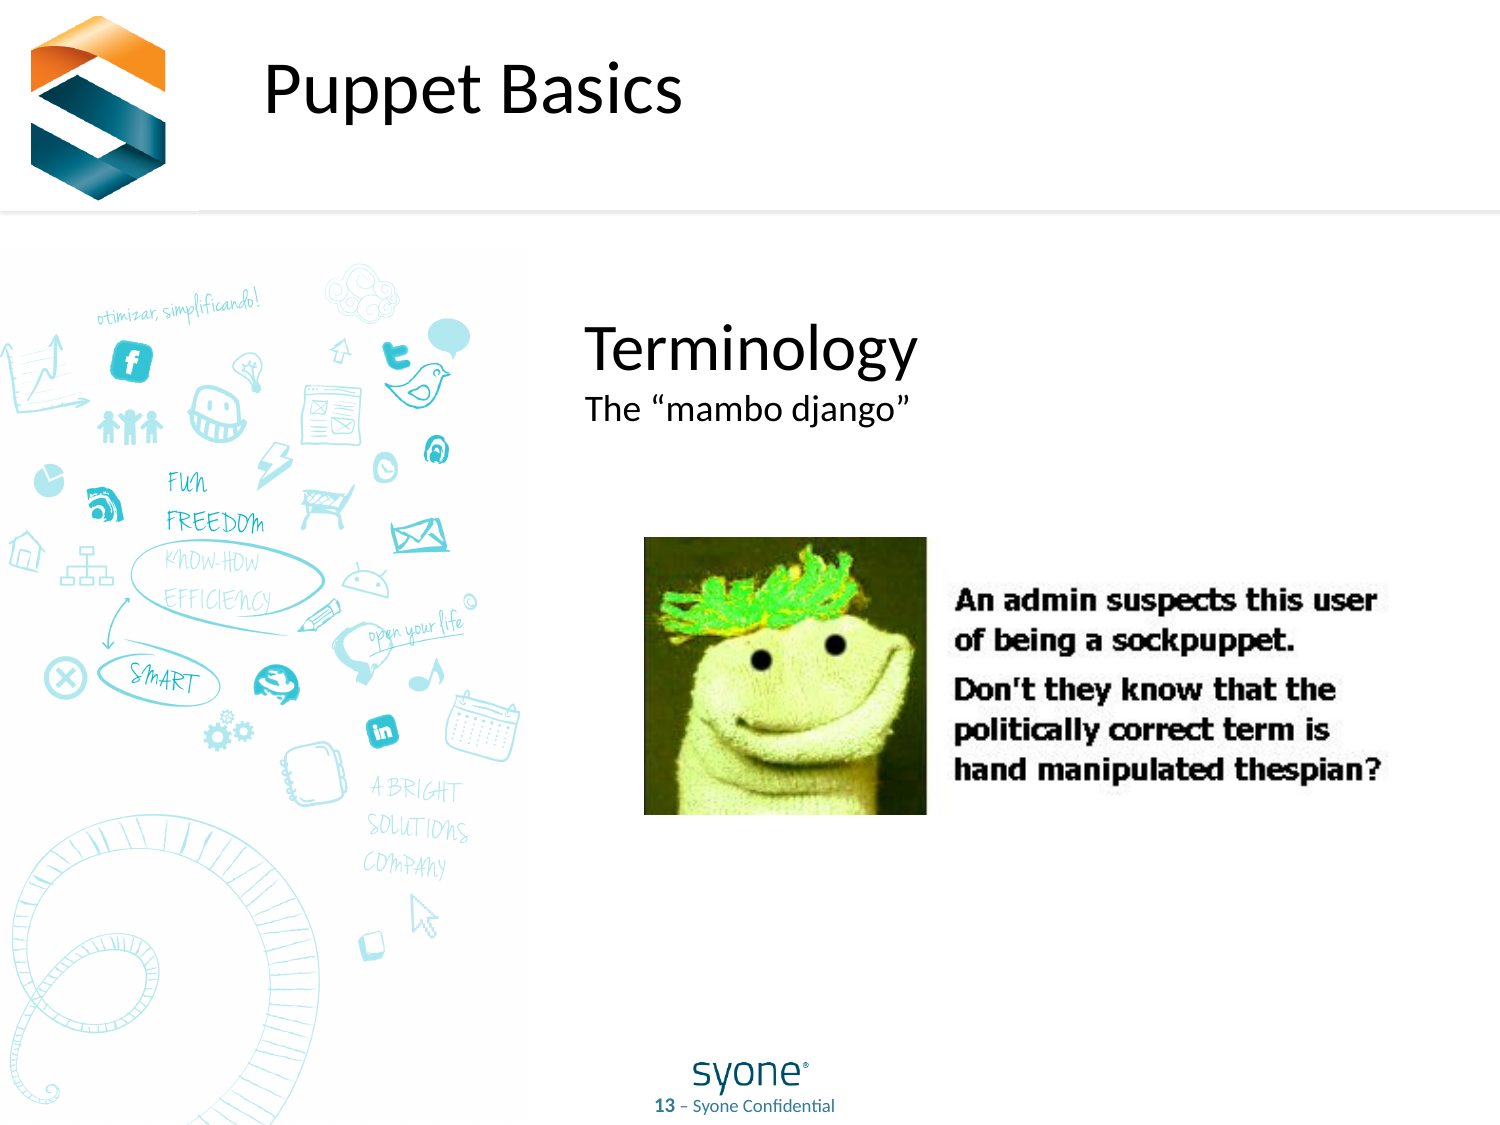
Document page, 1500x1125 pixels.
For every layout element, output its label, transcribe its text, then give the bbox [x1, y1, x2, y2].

title Puppet Basics [248, 37, 1355, 129]
picture [644, 537, 1446, 815]
picture [0, 245, 530, 1125]
picture [0, 0, 1500, 219]
picture [687, 1056, 813, 1098]
title Terminology The “mambo django” [569, 307, 1439, 425]
